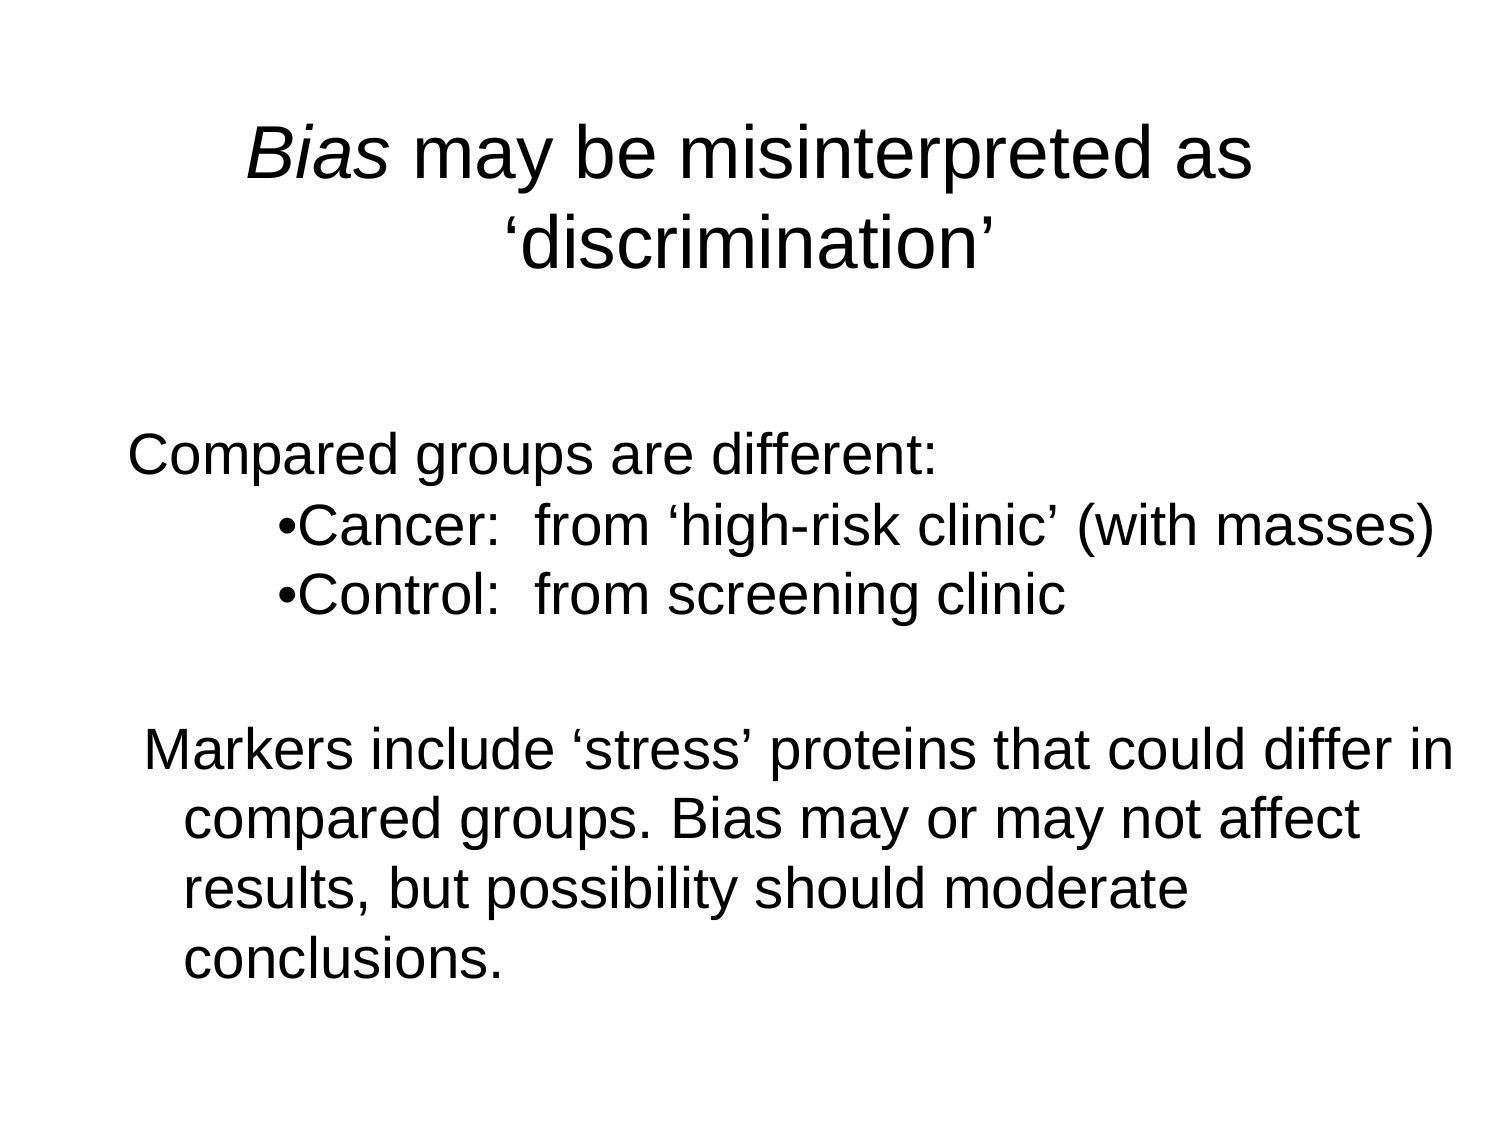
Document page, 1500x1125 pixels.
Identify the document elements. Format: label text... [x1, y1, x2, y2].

list Compared groups are different: •Cancer: from ‘high-risk clinic’ (with masses) •Control: from screening clinic Markers include ‘stress’ proteins that could differ in compared groups. Bias may or may not affect results, but possibility should moderate conclusions. [112, 324, 1500, 1000]
title Bias may be misinterpreted as ‘discrimination’ [112, 96, 1388, 292]
